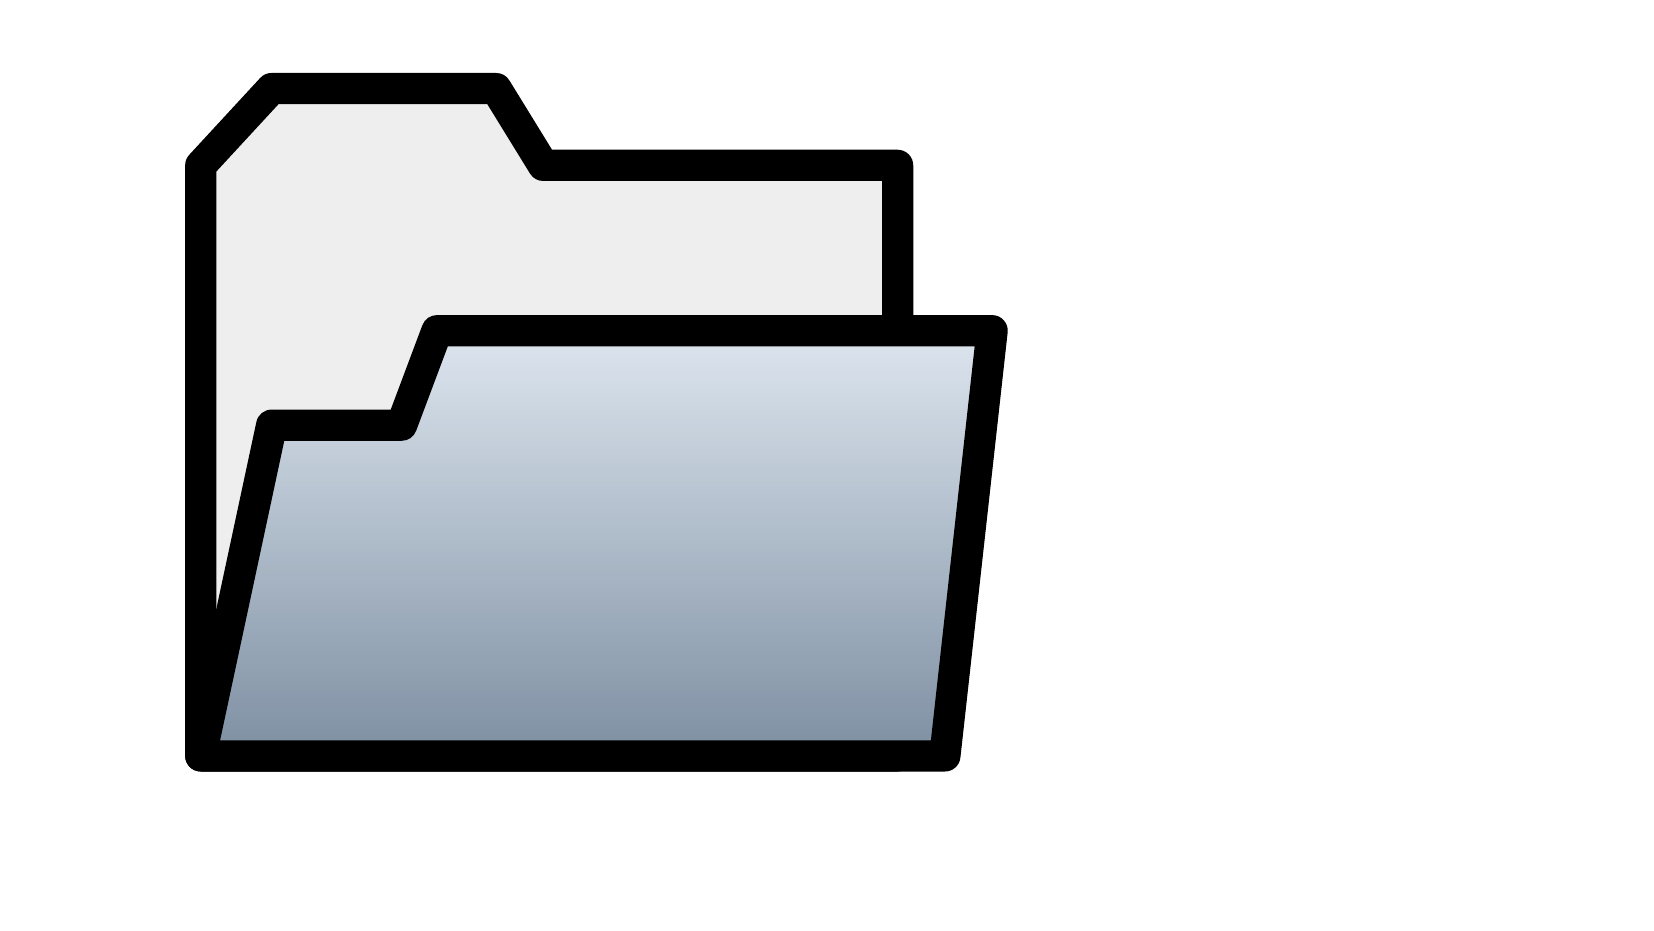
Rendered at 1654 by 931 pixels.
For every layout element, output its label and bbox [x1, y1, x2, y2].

text_box [200, 88, 993, 756]
